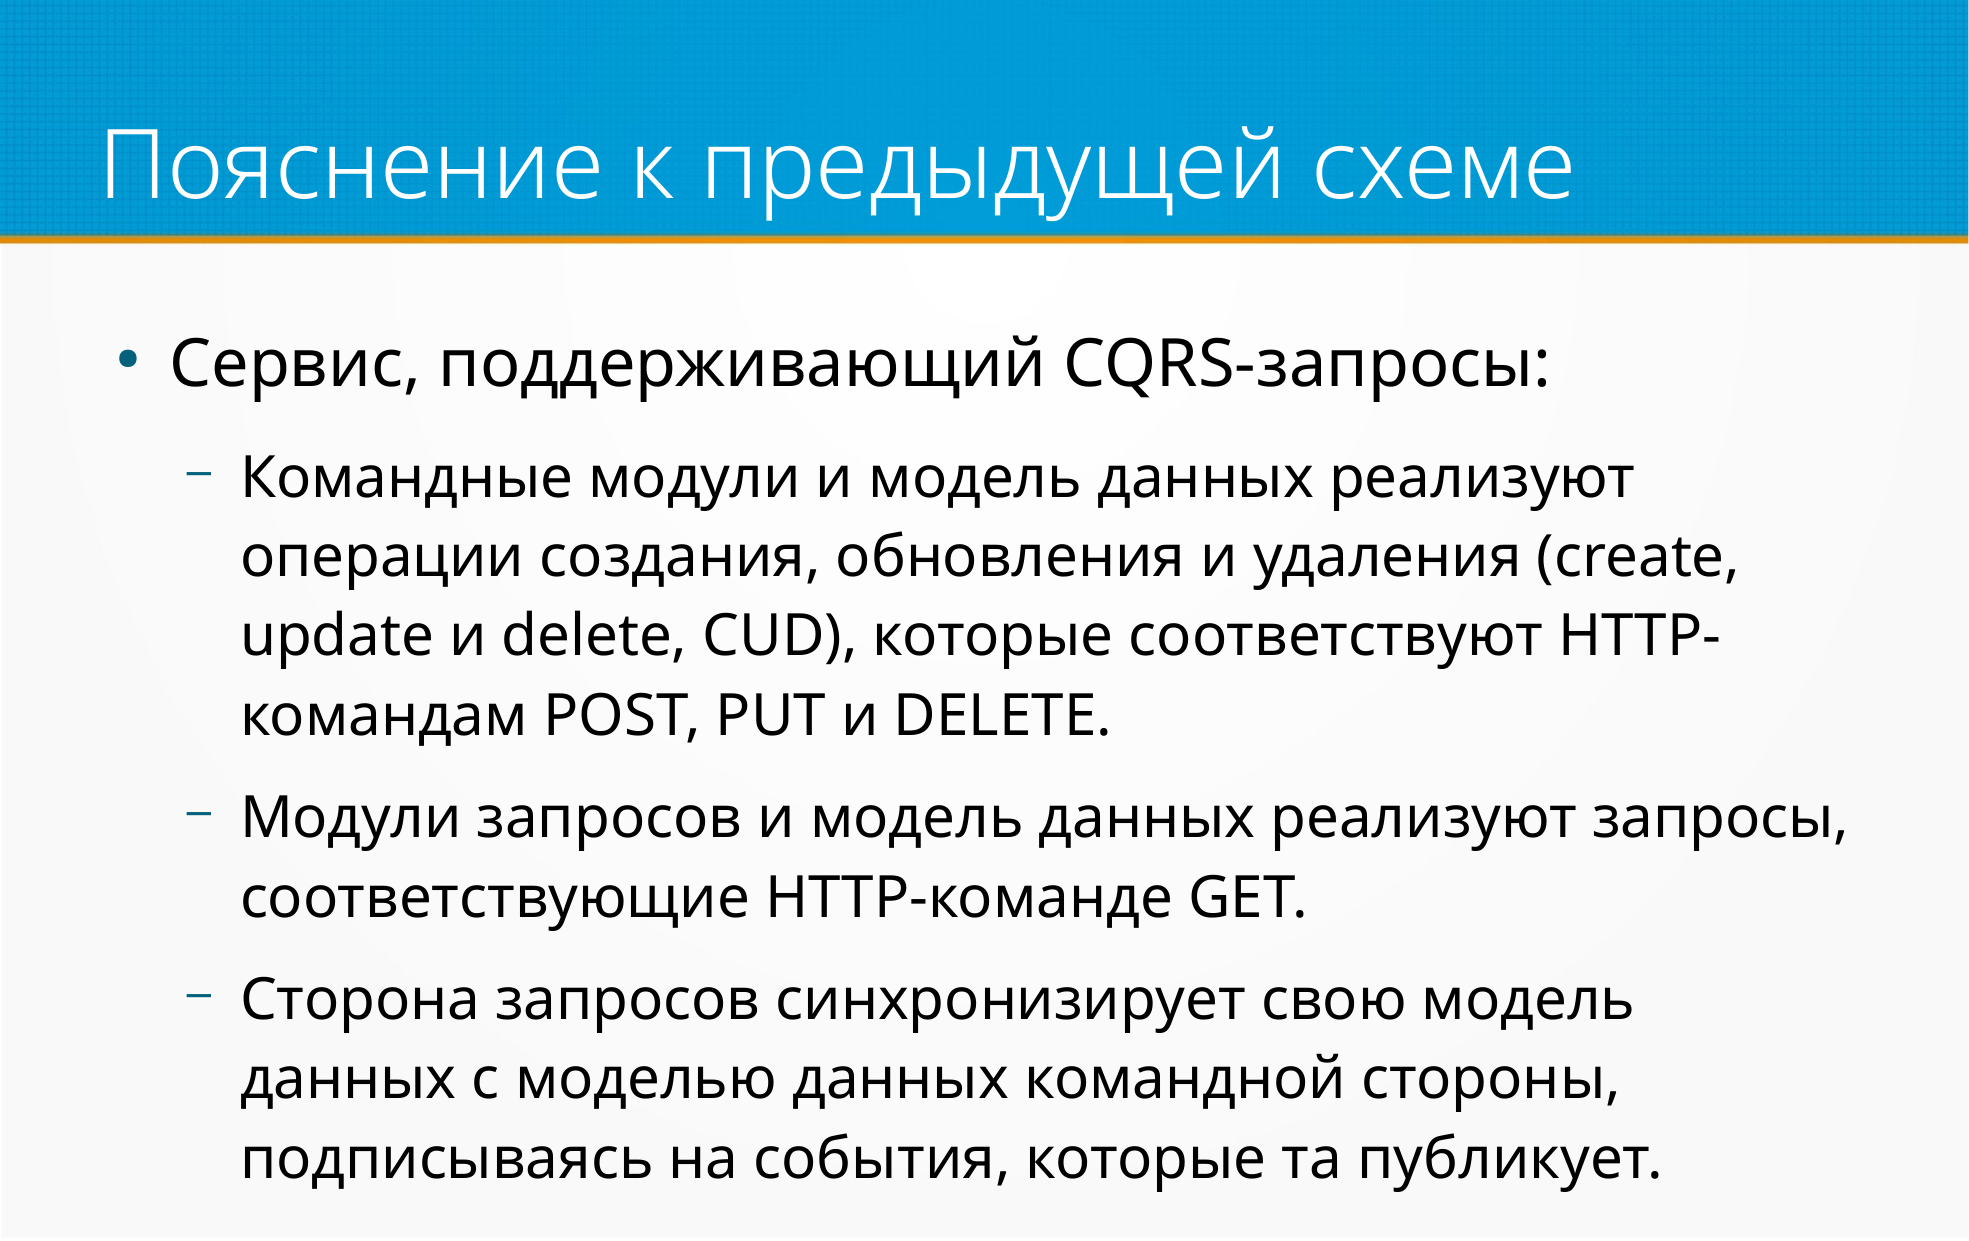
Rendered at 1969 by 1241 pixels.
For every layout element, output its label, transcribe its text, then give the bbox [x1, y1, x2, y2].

picture [0, 233, 1969, 1241]
list Сервис, поддерживающий CQRS-запросы: Командные модули и модель данных реализуют операции создания, обновления и удаления (create, update и delete, CUD), которые соответствуют HTTP-командам POST, PUT и DELETE. Модули запросов и модель данных реализуют запросы, соответствующие HTTP-команде GET. Сторона запросов синхронизирует свою модель данных с моделью данных командной стороны, подписываясь на события, которые та публикует. [98, 315, 1861, 1205]
title Пояснение к предыдущей схеме [98, 19, 1870, 227]
